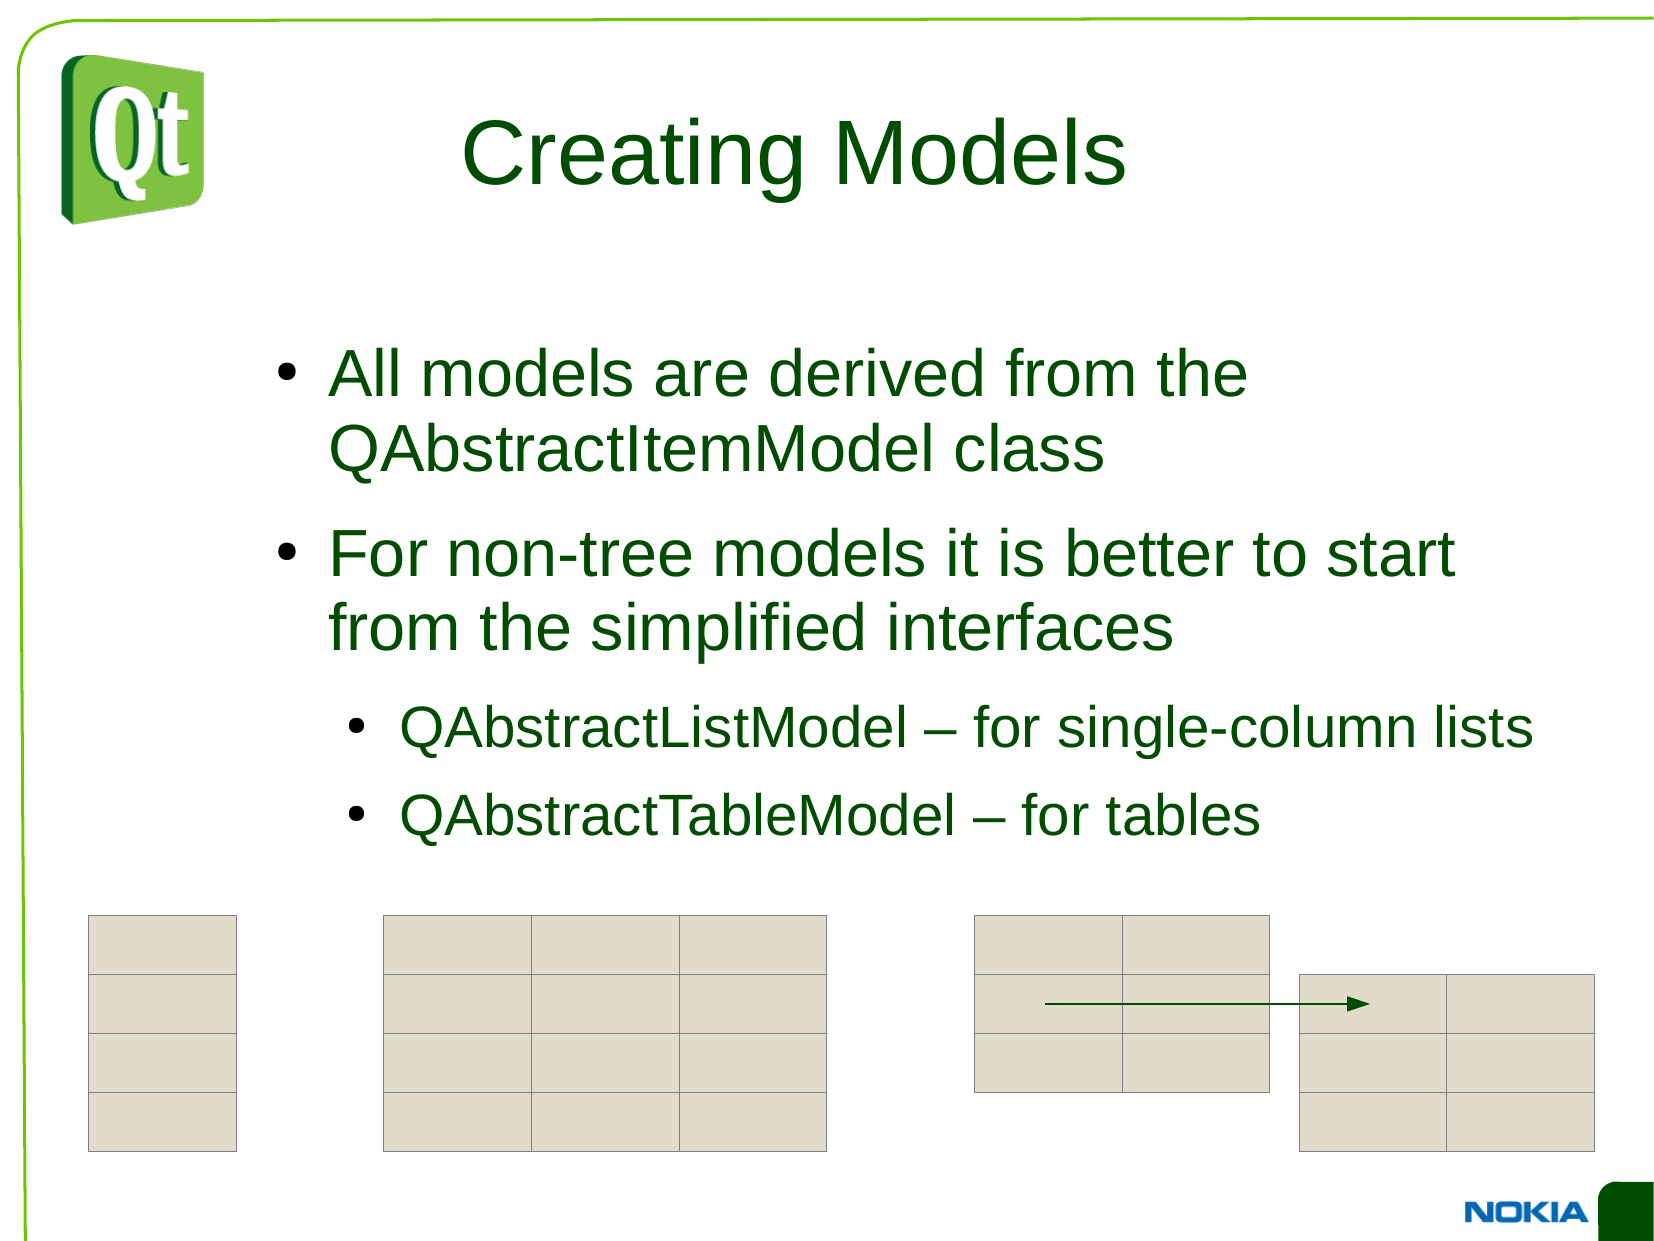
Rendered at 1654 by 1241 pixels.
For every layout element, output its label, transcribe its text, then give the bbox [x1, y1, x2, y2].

list All models are derived from the QAbstractItemModel class For non-tree models it is better to start from the simplified interfaces QAbstractListModel – for single-column lists QAbstractTableModel – for tables [257, 336, 1577, 1141]
text_box [974, 915, 1270, 1093]
picture [1465, 1201, 1589, 1223]
picture [61, 55, 204, 225]
title Creating Models [257, 56, 1333, 250]
text_box [88, 915, 237, 1152]
text_box [383, 915, 827, 1152]
text_box [1299, 974, 1595, 1152]
